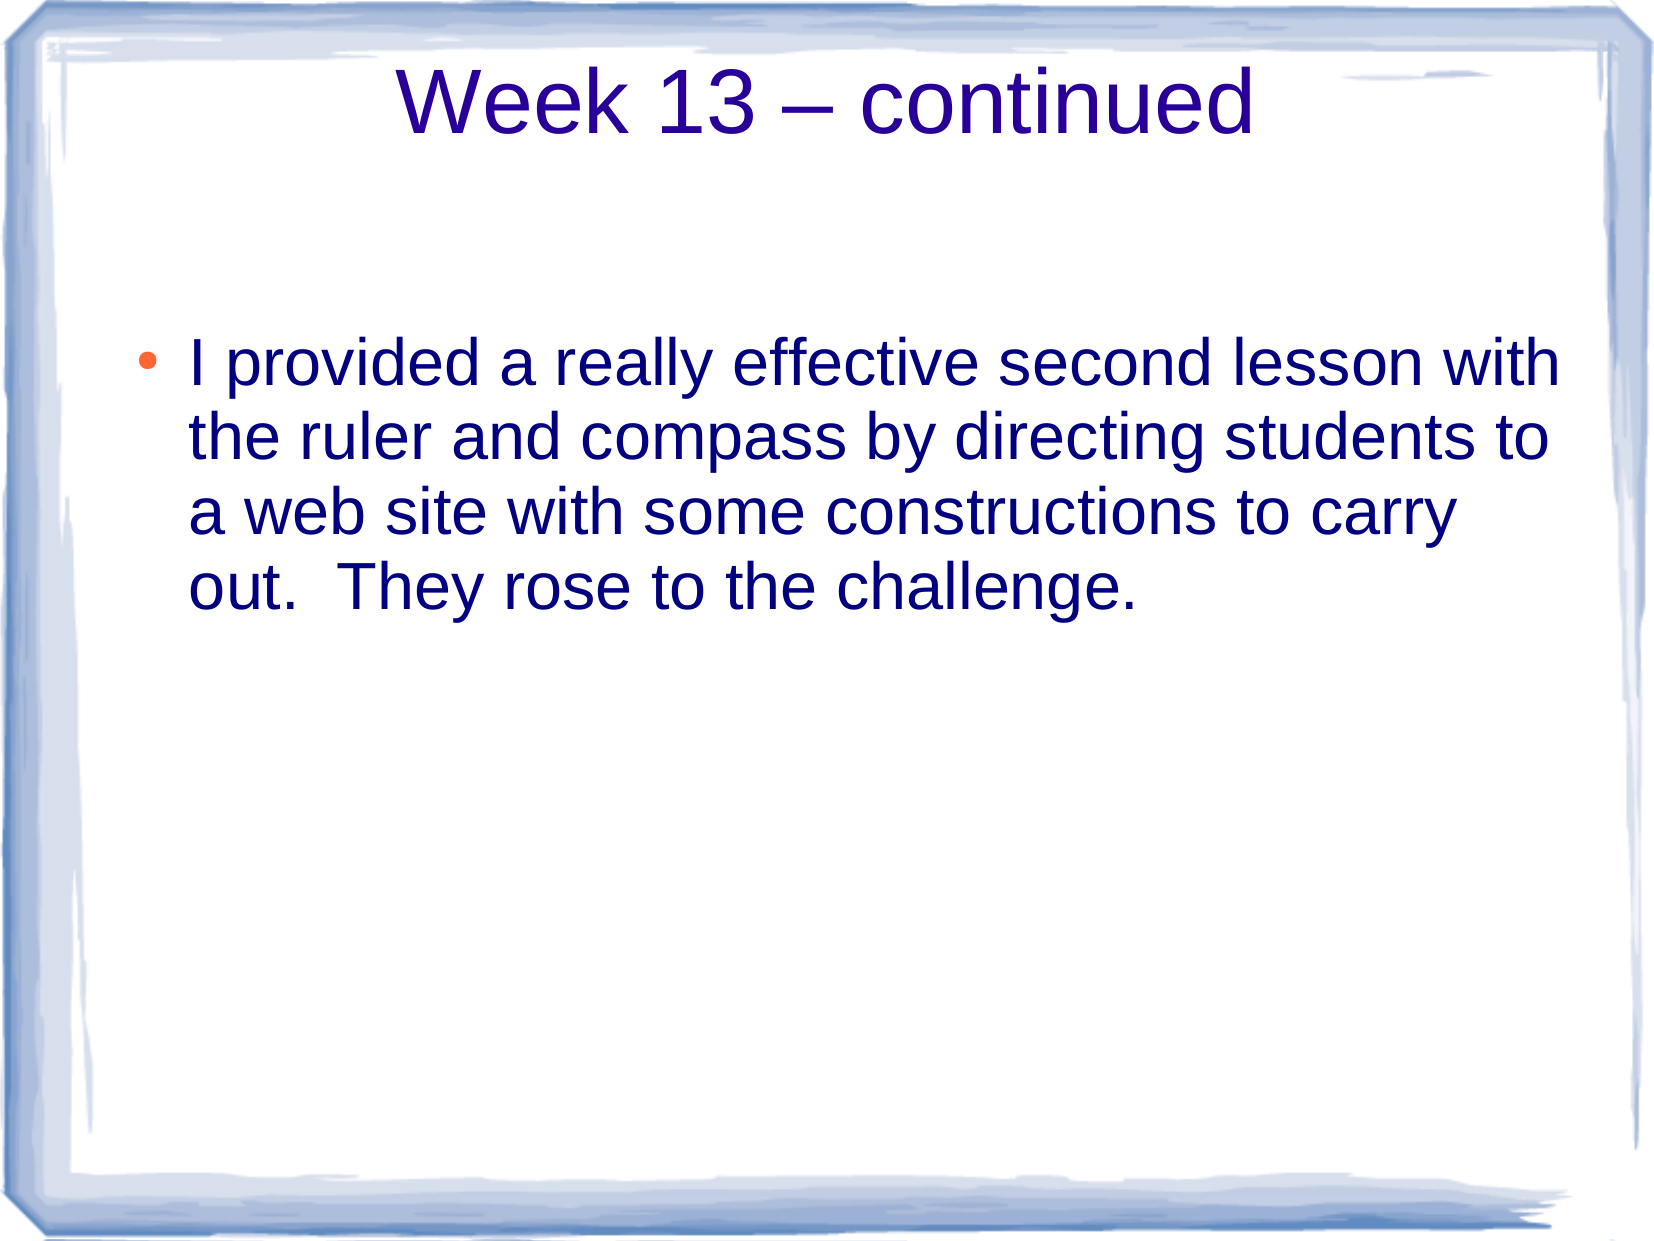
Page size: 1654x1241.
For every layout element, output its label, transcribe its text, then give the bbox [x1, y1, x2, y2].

picture [0, 0, 1654, 1241]
list I provided a really effective second lesson with the ruler and compass by directing students to a web site with some constructions to carry out. They rose to the challenge. [118, 324, 1571, 990]
title Week 13 – continued [82, 50, 1571, 256]
